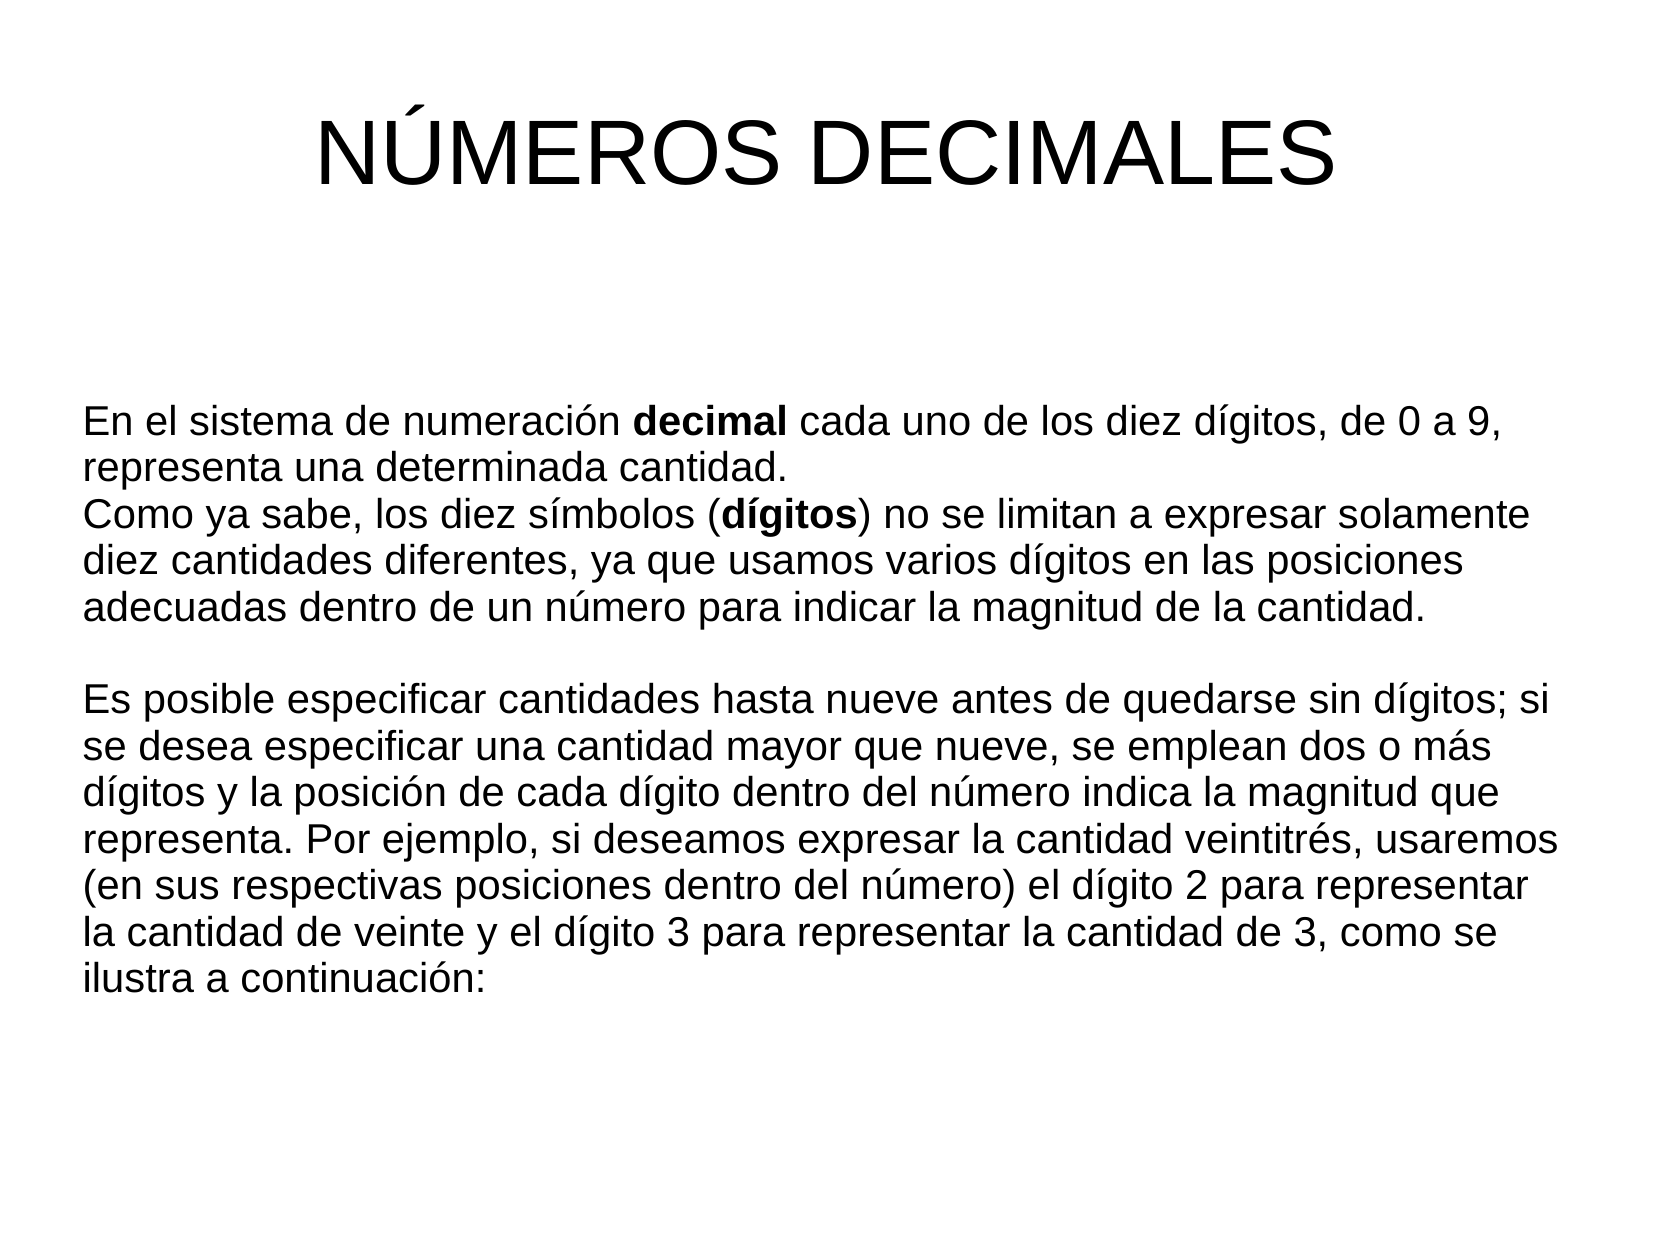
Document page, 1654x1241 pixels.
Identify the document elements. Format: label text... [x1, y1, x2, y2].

title NÚMEROS DECIMALES [82, 49, 1571, 257]
subtitle En el sistema de numeración decimal cada uno de los diez dígitos, de 0 a 9, representa una determinada cantidad. Como ya sabe, los diez símbolos (dígitos) no se limitan a expresar solamente diez cantidades diferentes, ya que usamos varios dígitos en las posiciones adecuadas dentro de un número para indicar la magnitud de la cantidad. Es posible especificar cantidades hasta nueve antes de quedarse sin dígitos; si se desea especificar una cantidad mayor que nueve, se emplean dos o más dígitos y la posición de cada dígito dentro del número indica la magnitud que representa. Por ejemplo, si deseamos expresar la cantidad veintitrés, usaremos (en sus respectivas posiciones dentro del número) el dígito 2 para representar la cantidad de veinte y el dígito 3 para representar la cantidad de 3, como se ilustra a continuación: [82, 290, 1571, 1109]
